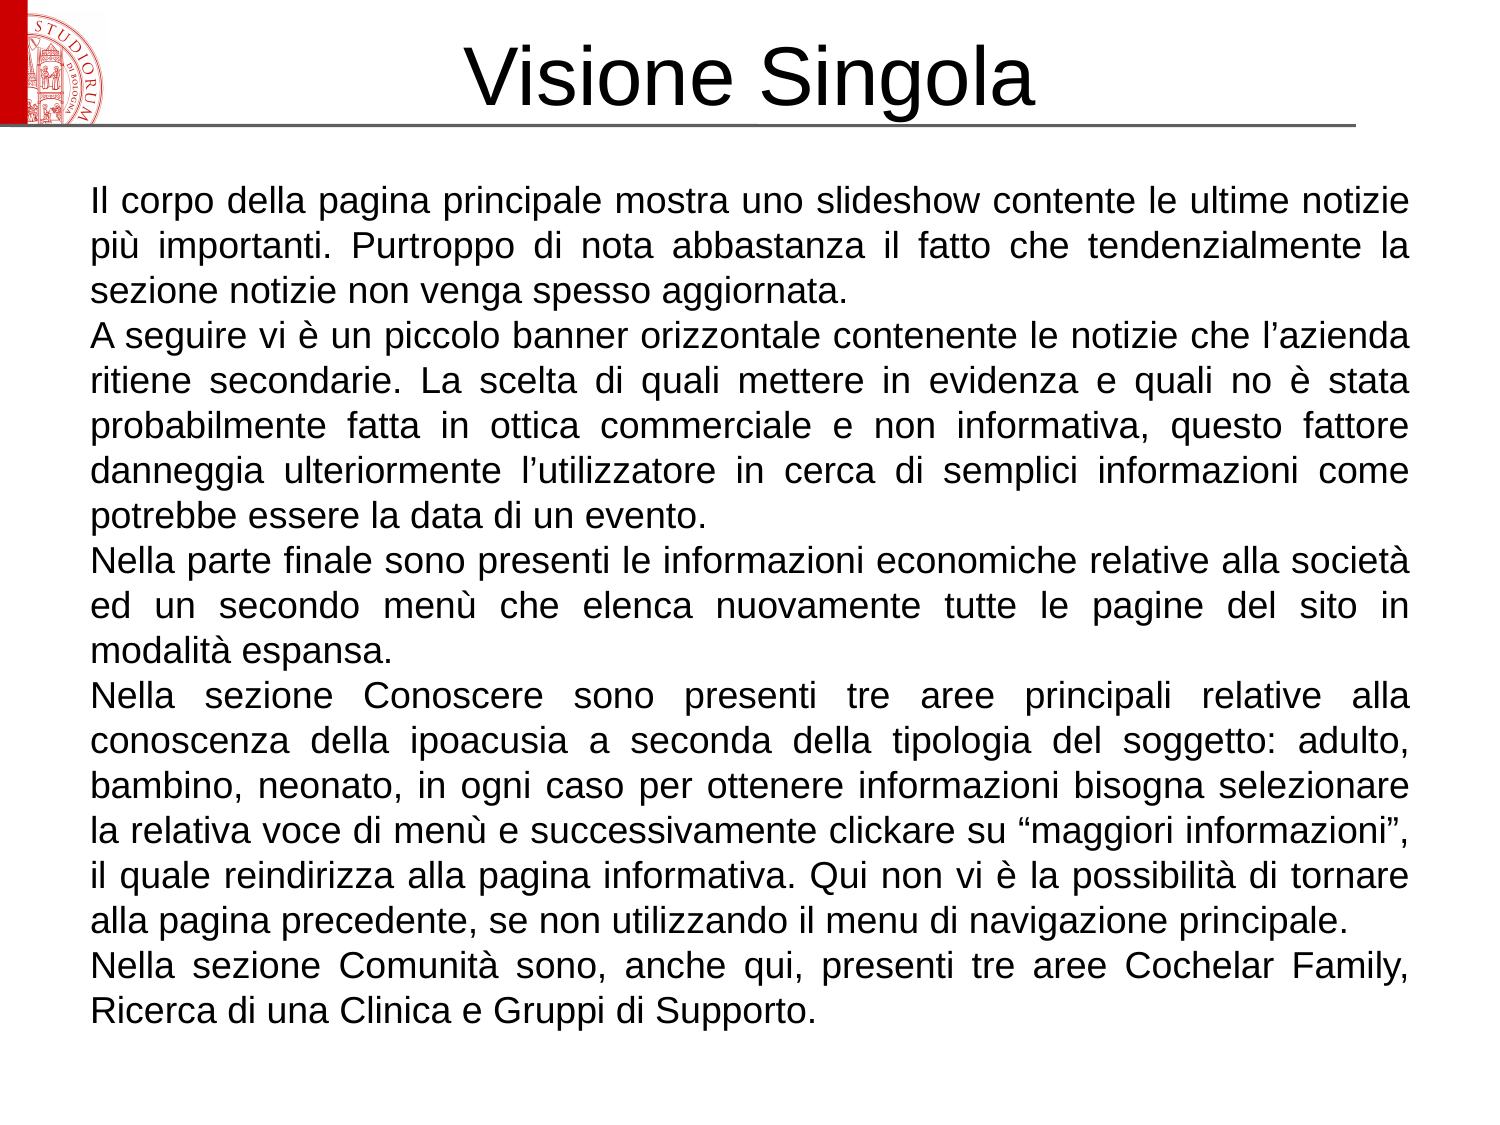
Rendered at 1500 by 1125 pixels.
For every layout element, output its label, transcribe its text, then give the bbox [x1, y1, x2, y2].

picture [28, 11, 107, 123]
title Visione Singola [75, 7, 1425, 114]
list Il corpo della pagina principale mostra uno slideshow contente le ultime notizie più importanti. Purtroppo di nota abbastanza il fatto che tendenzialmente la sezione notizie non venga spesso aggiornata. A seguire vi è un piccolo banner orizzontale contenente le notizie che l’azienda ritiene secondarie. La scelta di quali mettere in evidenza e quali no è stata probabilmente fatta in ottica commerciale e non informativa, questo fattore danneggia ulteriormente l’utilizzatore in cerca di semplici informazioni come potrebbe essere la data di un evento. Nella parte finale sono presenti le informazioni economiche relative alla società ed un secondo menù che elenca nuovamente tutte le pagine del sito in modalità espansa. Nella sezione Conoscere sono presenti tre aree principali relative alla conoscenza della ipoacusia a seconda della tipologia del soggetto: adulto, bambino, neonato, in ogni caso per ottenere informazioni bisogna selezionare la relativa voce di menù e successivamente clickare su “maggiori informazioni”, il quale reindirizza alla pagina informativa. Qui non vi è la possibilità di tornare alla pagina precedente, se non utilizzando il menu di navigazione principale. Nella sezione Comunità sono, anche qui, presenti tre aree Cochelar Family, Ricerca di una Clinica e Gruppi di Supporto. [75, 160, 1425, 1005]
